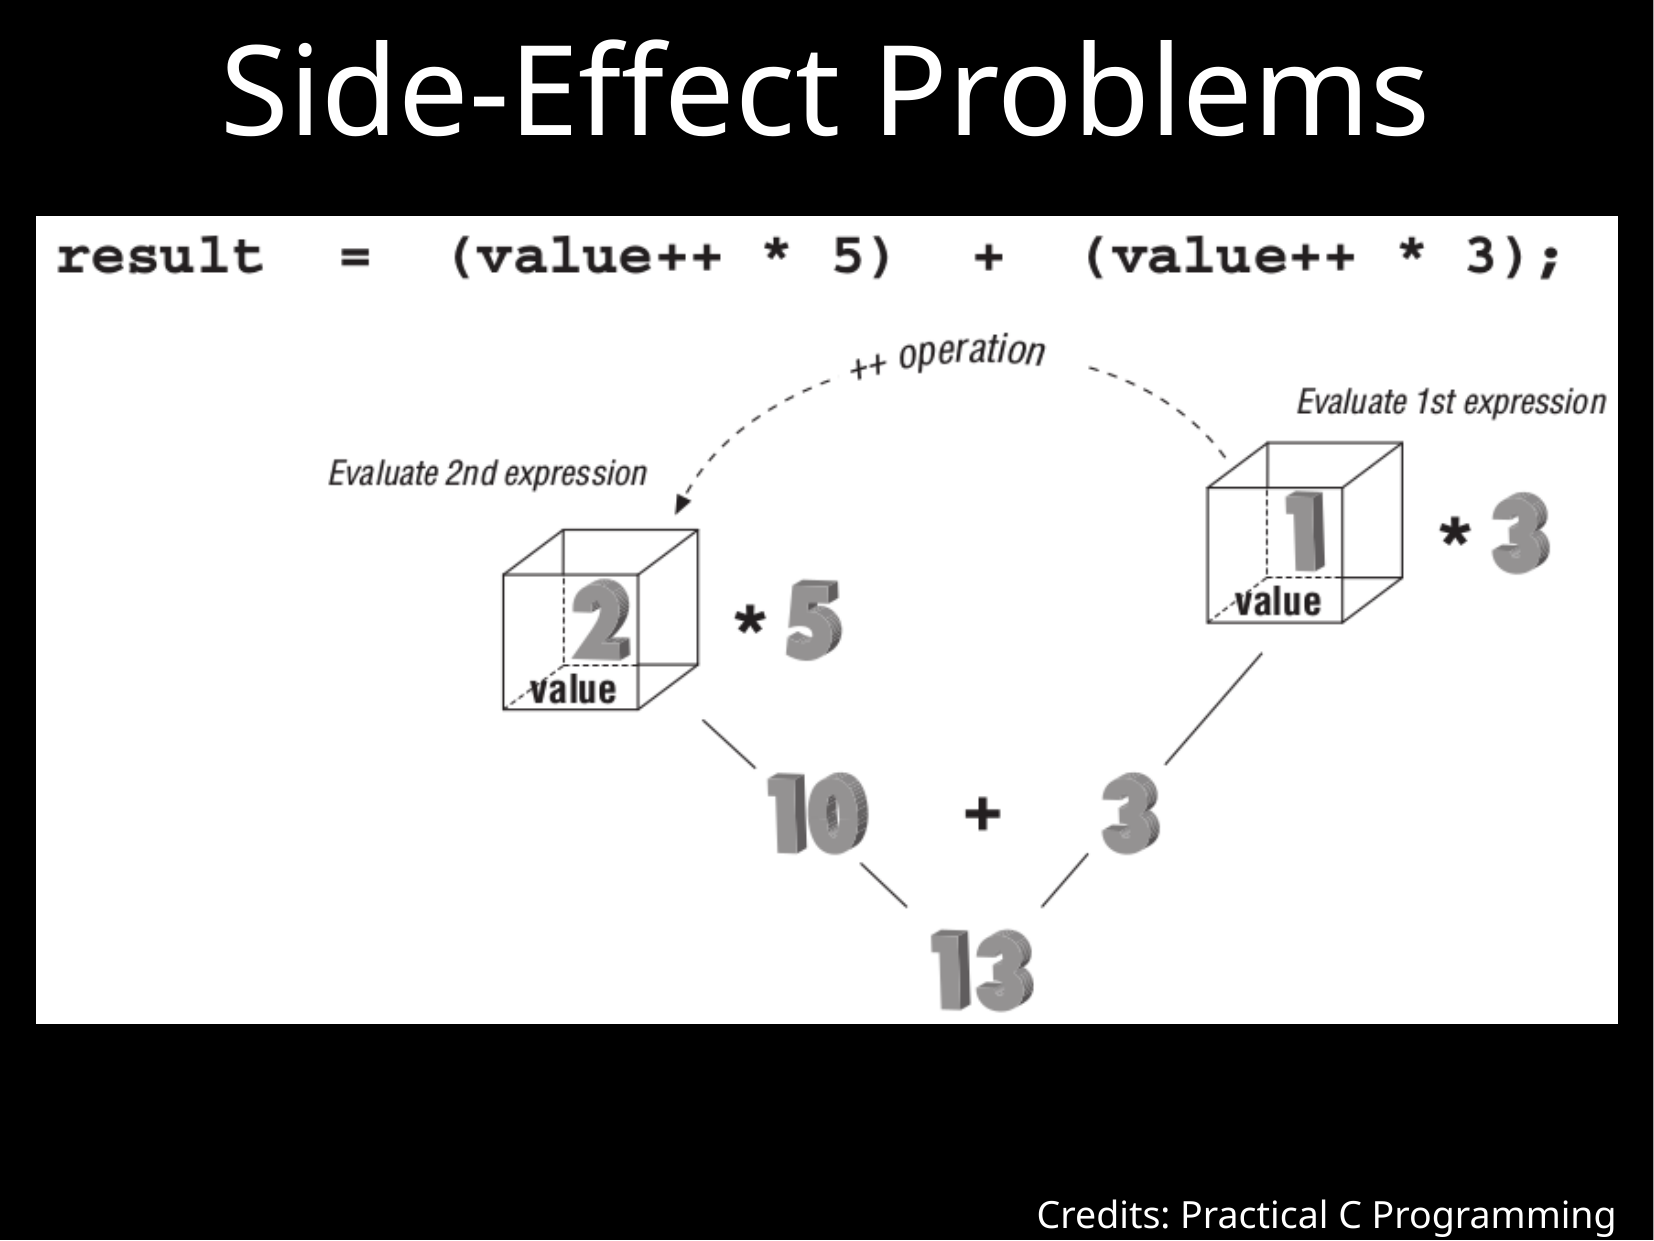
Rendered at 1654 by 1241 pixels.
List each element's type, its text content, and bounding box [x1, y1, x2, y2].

text_box Side-Effect Problems [206, 0, 1448, 171]
picture [36, 216, 1618, 1024]
text_box Credits: Practical C Programming [1021, 1181, 1643, 1241]
